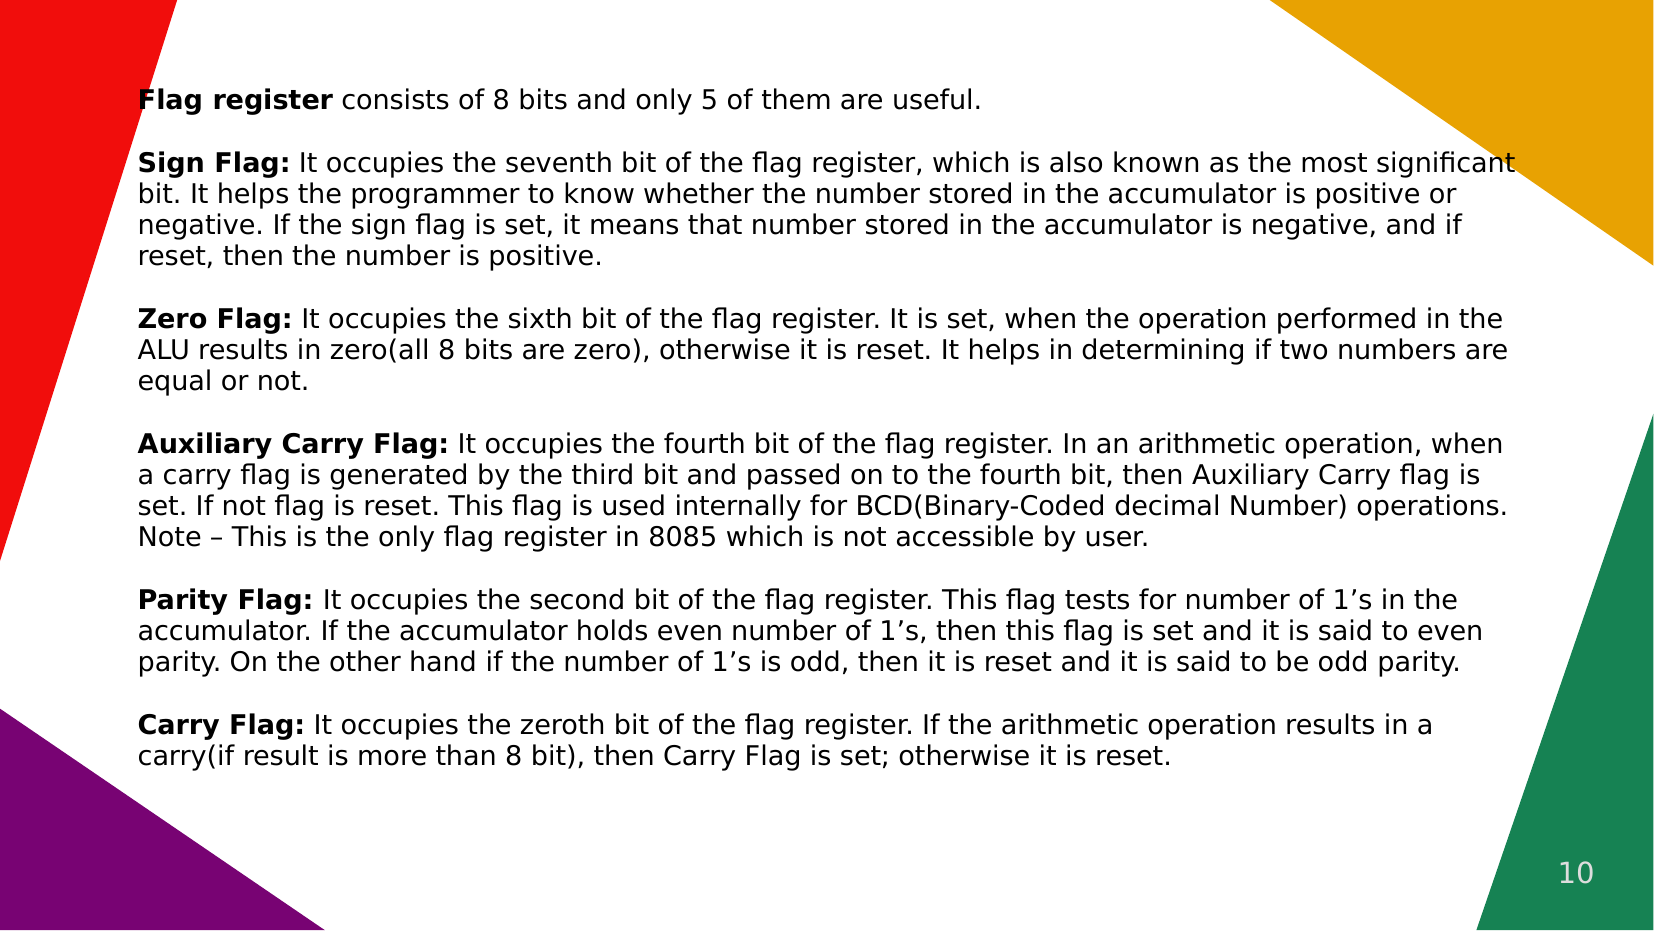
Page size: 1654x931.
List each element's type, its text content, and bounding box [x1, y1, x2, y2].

text_box Flag register consists of 8 bits and only 5 of them are useful. Sign Flag: It occupies the seventh bit of the flag register, which is also known as the most significant bit. It helps the programmer to know whether the number stored in the accumulator is positive or negative. If the sign flag is set, it means that number stored in the accumulator is negative, and if reset, then the number is positive. Zero Flag: It occupies the sixth bit of the flag register. It is set, when the operation performed in the ALU results in zero(all 8 bits are zero), otherwise it is reset. It helps in determining if two numbers are equal or not. Auxiliary Carry Flag: It occupies the fourth bit of the flag register. In an arithmetic operation, when a carry flag is generated by the third bit and passed on to the fourth bit, then Auxiliary Carry flag is set. If not flag is reset. This flag is used internally for BCD(Binary-Coded decimal Number) operations. Note – This is the only flag register in 8085 which is not accessible by user. Parity Flag: It occupies the second bit of the flag register. This flag tests for number of 1’s in the accumulator. If the accumulator holds even number of 1’s, then this flag is set and it is said to even parity. On the other hand if the number of 1’s is odd, then it is reset and it is said to be odd parity. Carry Flag: It occupies the zeroth bit of the flag register. If the arithmetic operation results in a carry(if result is more than 8 bit), then Carry Flag is set; otherwise it is reset. [122, 77, 1541, 845]
